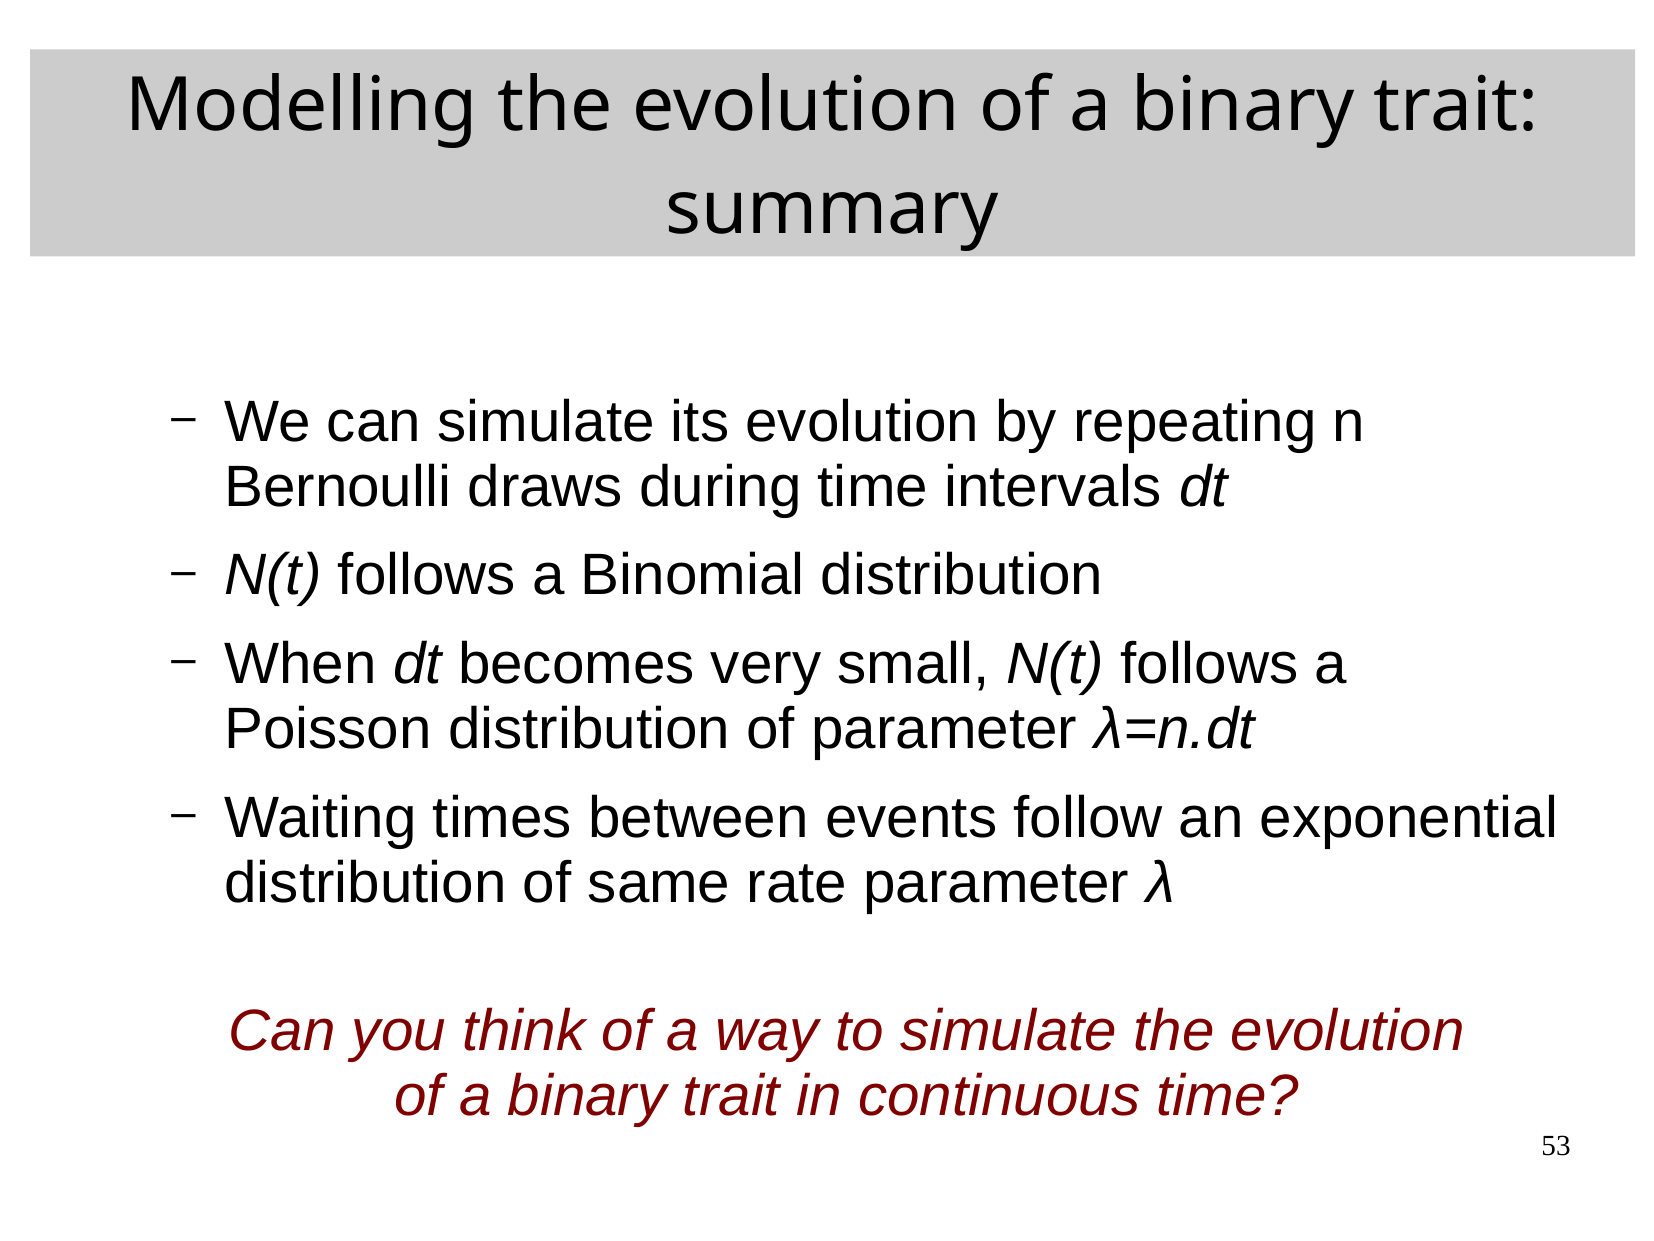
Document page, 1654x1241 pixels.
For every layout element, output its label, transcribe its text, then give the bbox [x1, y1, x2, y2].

title Modelling the evolution of a binary trait: summary [30, 49, 1636, 257]
list We can simulate its evolution by repeating n Bernoulli draws during time intervals dt N(t) follows a Binomial distribution When dt becomes very small, N(t) follows a Poisson distribution of parameter λ=n.dt Waiting times between events follow an exponential distribution of same rate parameter λ [82, 290, 1571, 1010]
text_box Can you think of a way to simulate the evolution of a binary trait in continuous time? [195, 990, 1501, 1135]
